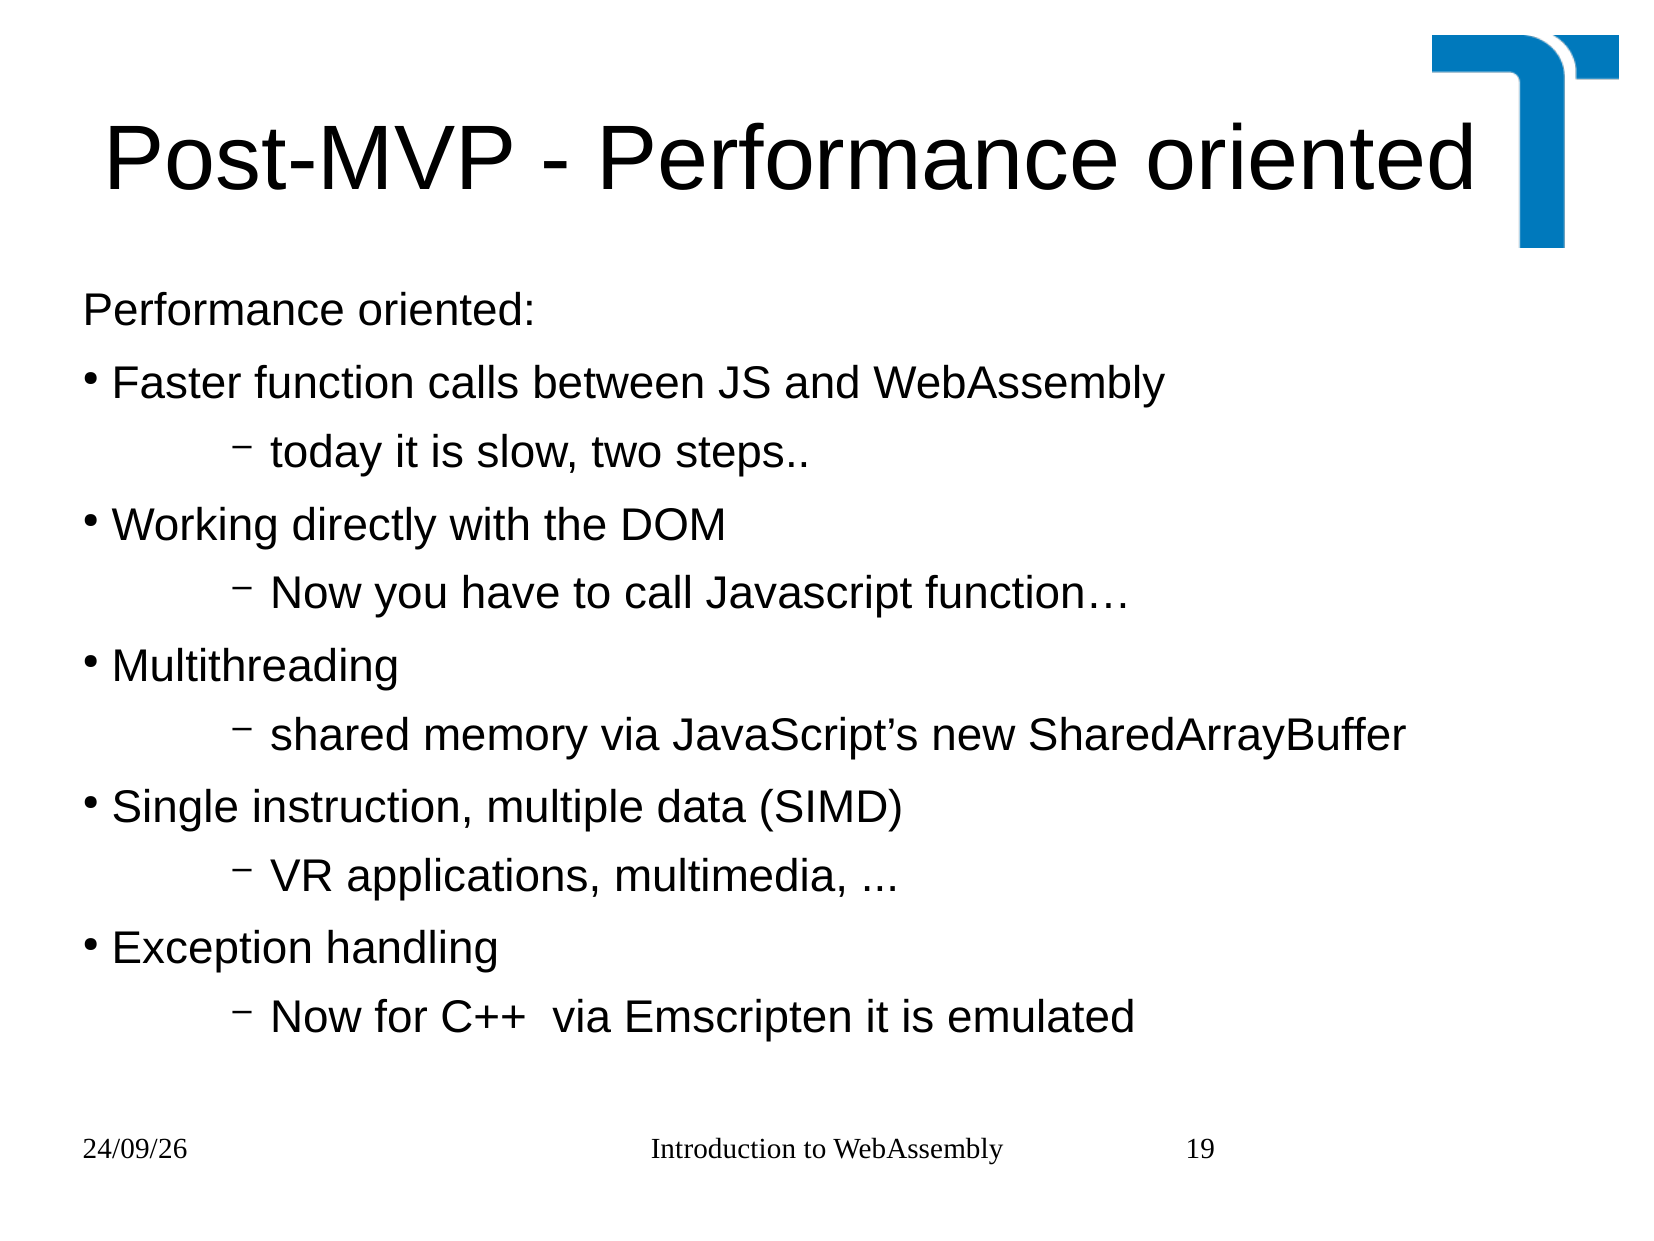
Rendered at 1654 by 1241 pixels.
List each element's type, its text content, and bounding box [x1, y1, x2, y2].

text_box Introduction to WebAssembly [565, 1129, 1090, 1216]
text_box [1185, 1129, 1571, 1216]
text_box 07/09/2017 [82, 1129, 468, 1216]
list Performance oriented: Faster function calls between JS and WebAssembly today it is slow, two steps.. Working directly with the DOM Now you have to call Javascript function… Multithreading shared memory via JavaScript’s new SharedArrayBuffer Single instruction, multiple data (SIMD) VR applications, multimedia, ... Exception handling Now for C++ via Emscripten it is emulated [82, 290, 1571, 1089]
title Post-MVP - Performance oriented [82, 49, 1501, 257]
